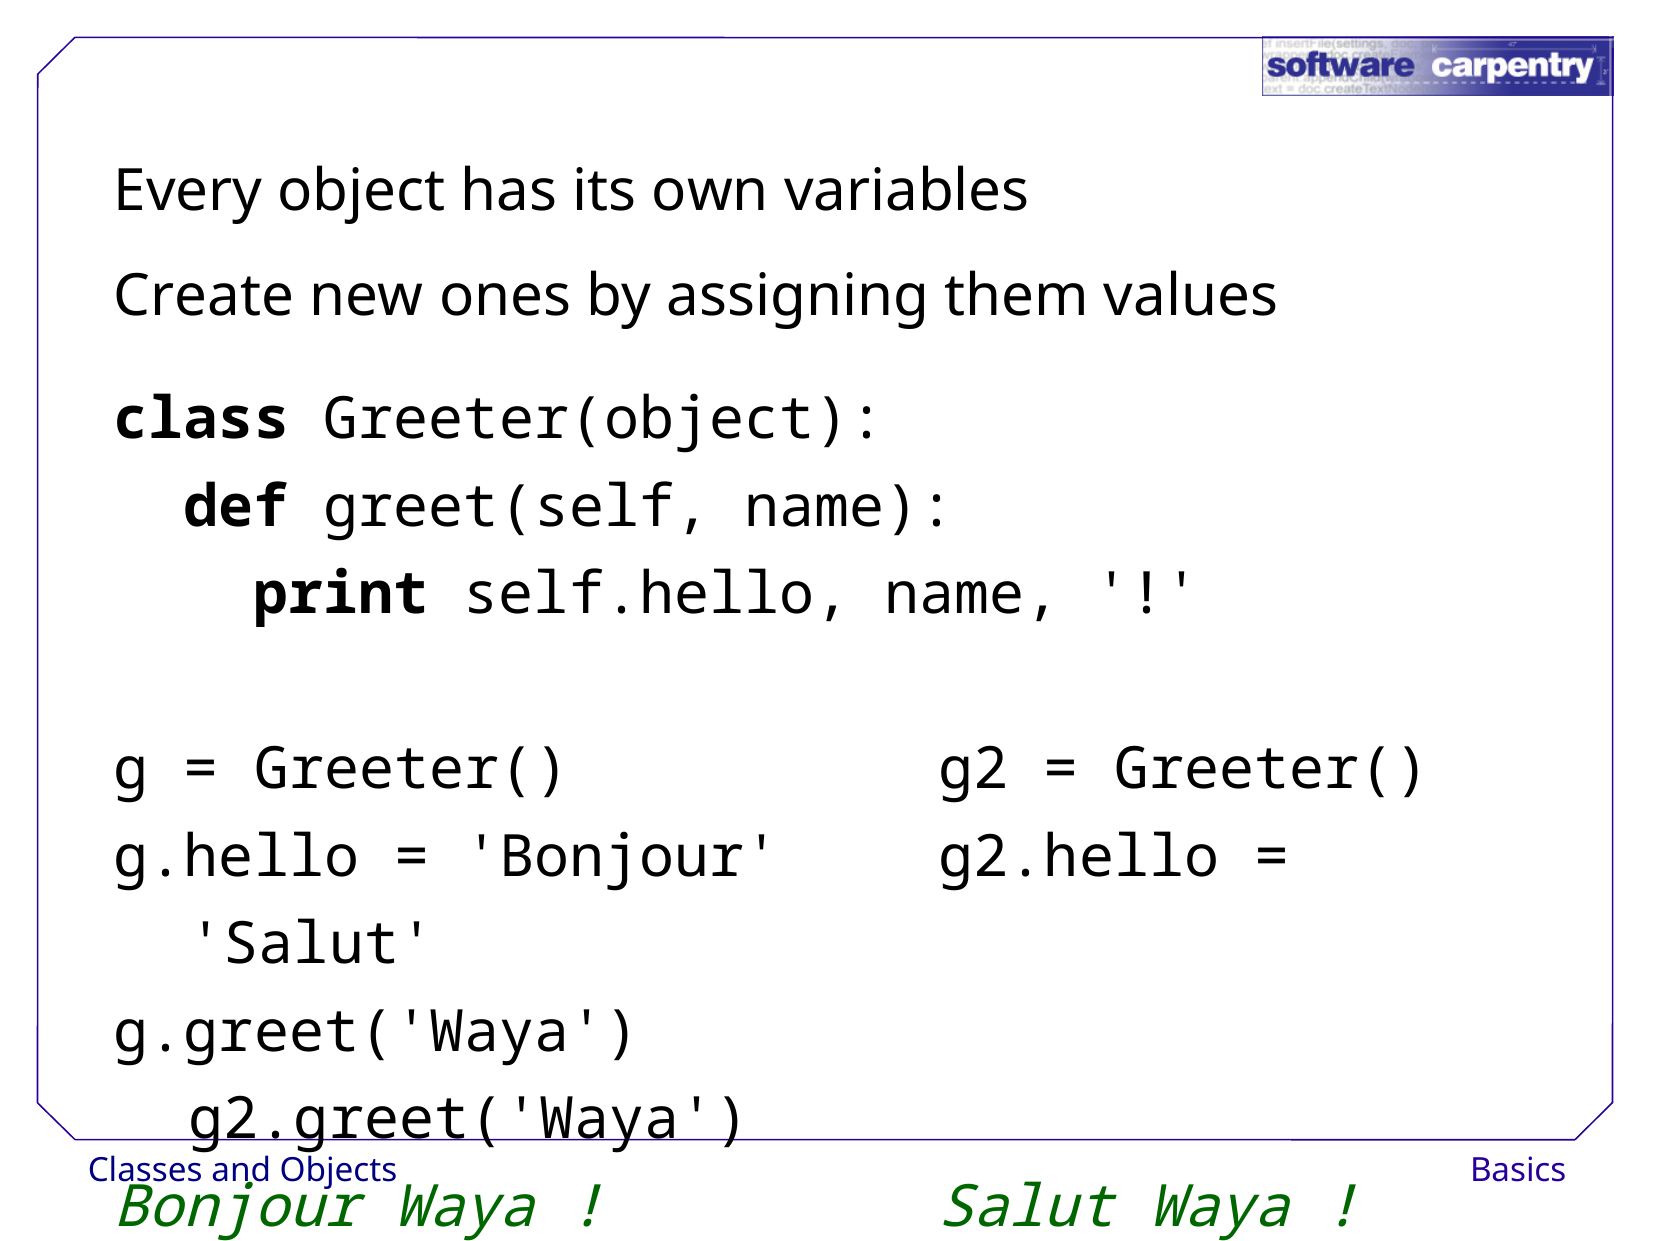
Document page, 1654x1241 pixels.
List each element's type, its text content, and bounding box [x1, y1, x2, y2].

text_box class Greeter(object): def greet(self, name): print self.hello, name, '!' g = Greeter() g2 = Greeter() g.hello = 'Bonjour' g2.hello = 'Salut' g.greet('Waya') g2.greet('Waya') Bonjour Waya ! Salut Waya ! [99, 355, 1517, 1241]
text_box Every object has its own variables Create new ones by assigning them values [99, 109, 1517, 335]
picture [1262, 36, 1614, 96]
